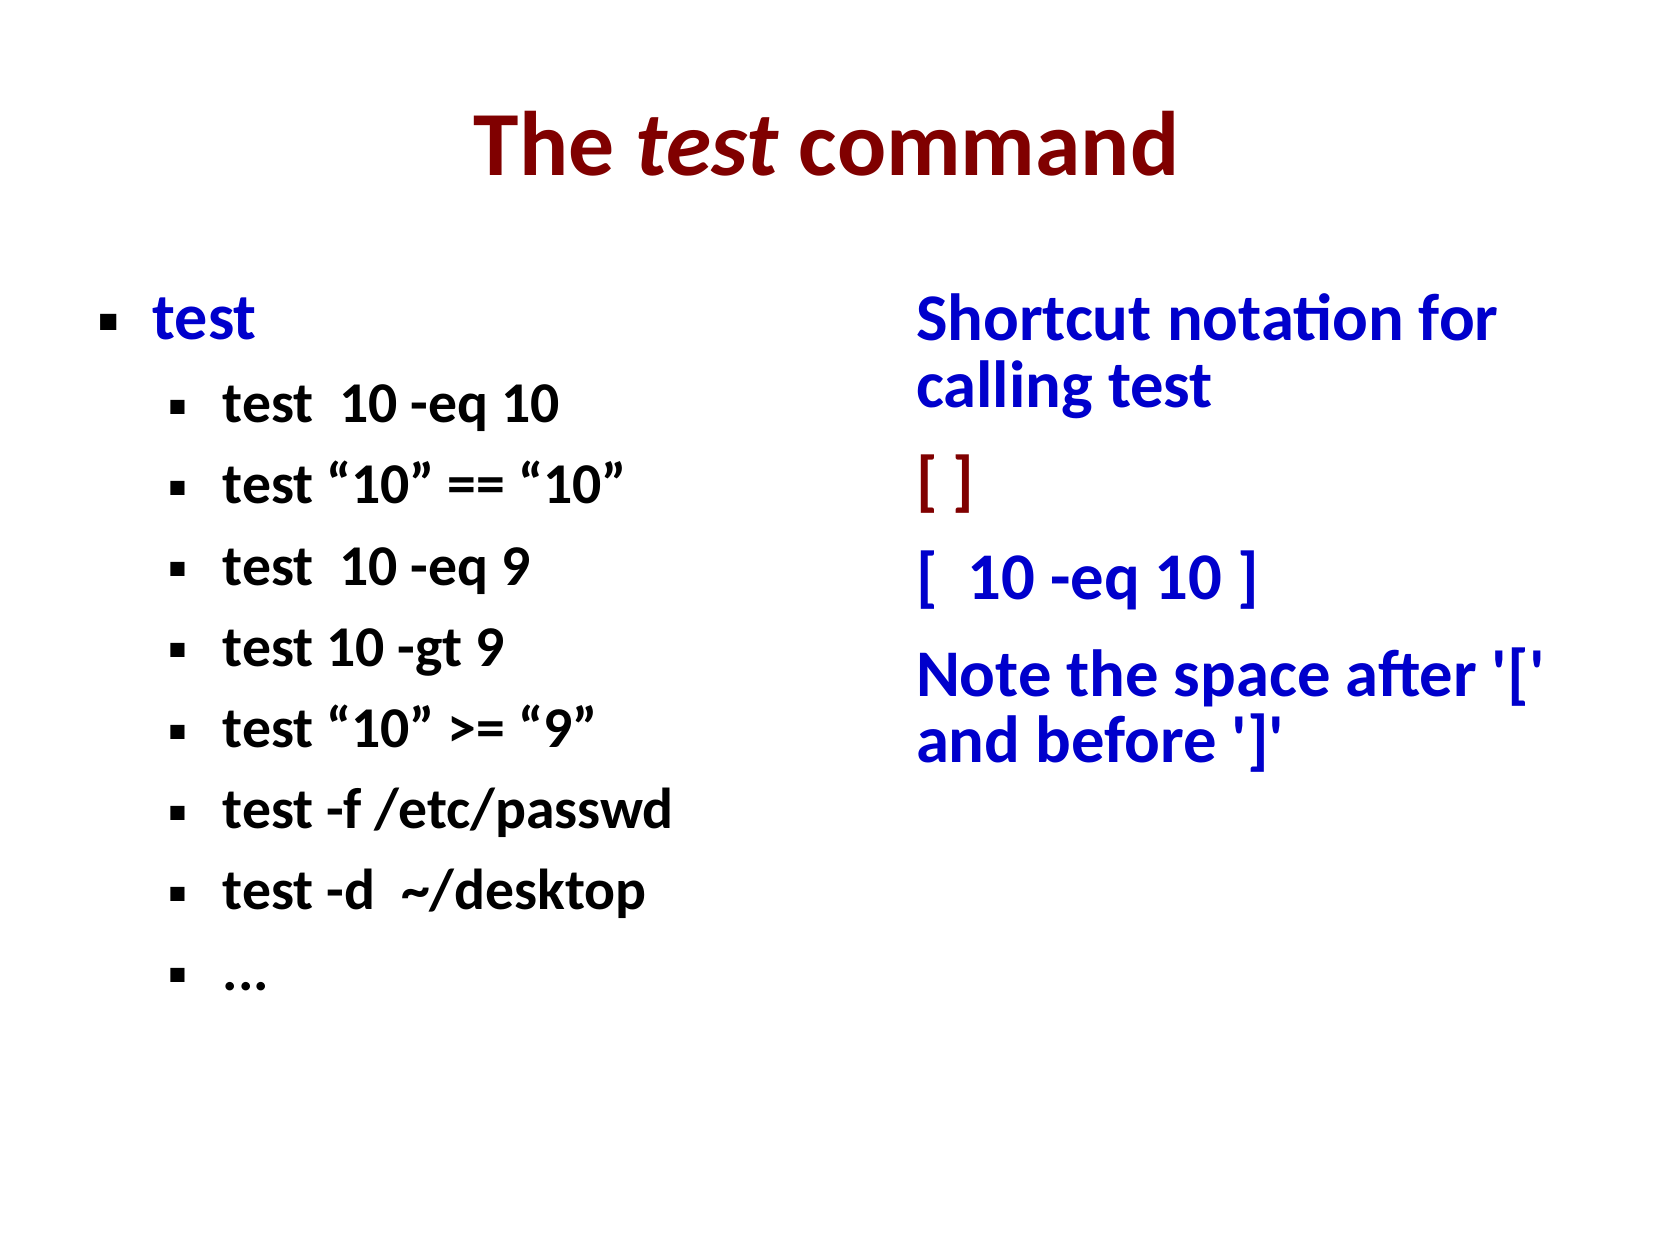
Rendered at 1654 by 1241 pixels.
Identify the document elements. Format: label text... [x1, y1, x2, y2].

list test test 10 -eq 10 test “10” == “10” test 10 -eq 9 test 10 -gt 9 test “10” >= “9” test -f /etc/passwd test -d ~/desktop ... [82, 290, 809, 1010]
title The test command [82, 49, 1571, 257]
list Shortcut notation for calling test [ ] [ 10 -eq 10 ] Note the space after '[' and before ']' [845, 290, 1572, 1010]
